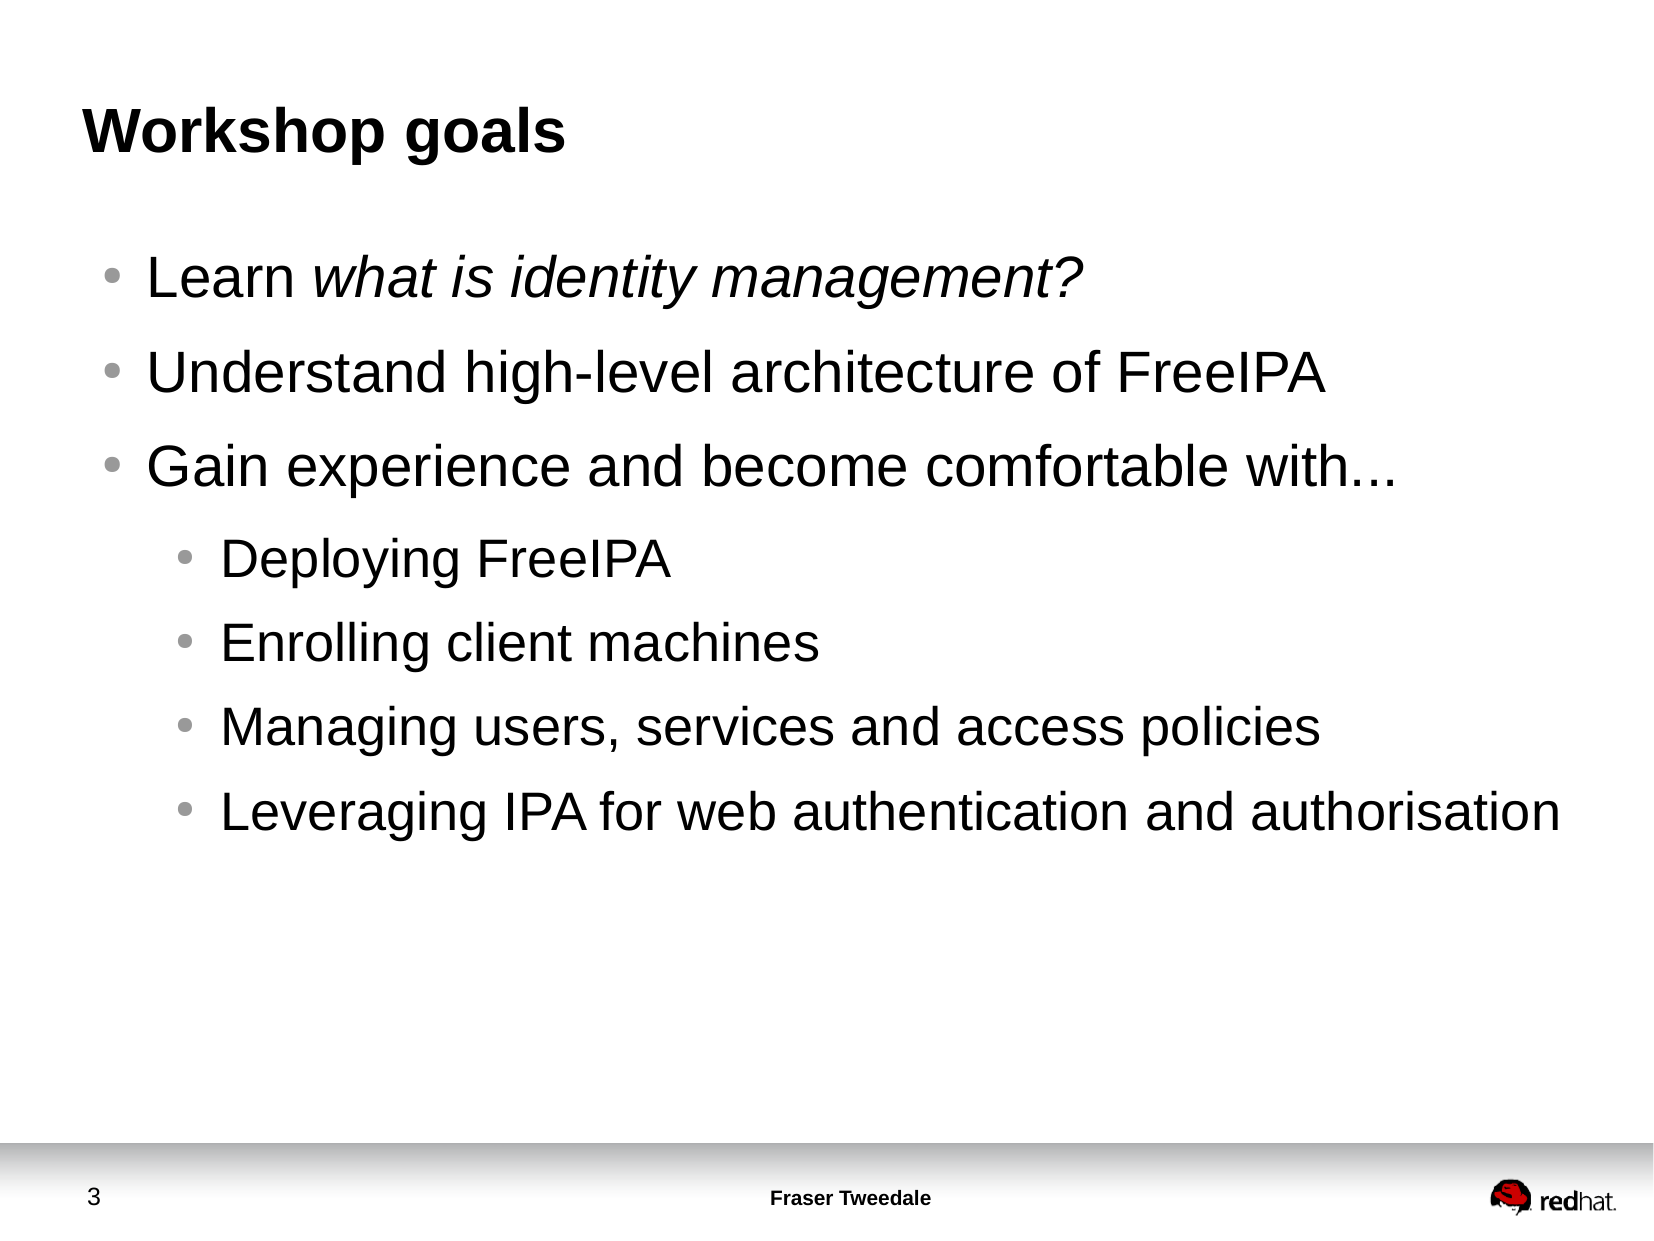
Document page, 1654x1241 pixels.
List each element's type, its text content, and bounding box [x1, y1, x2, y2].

title Workshop goals [82, 37, 1571, 226]
list Learn what is identity management? Understand high-level architecture of FreeIPA Gain experience and become comfortable with... Deploying FreeIPA Enrolling client machines Managing users, services and access policies Leveraging IPA for web authentication and authorisation [86, 244, 1576, 1039]
picture [0, 1143, 1654, 1241]
